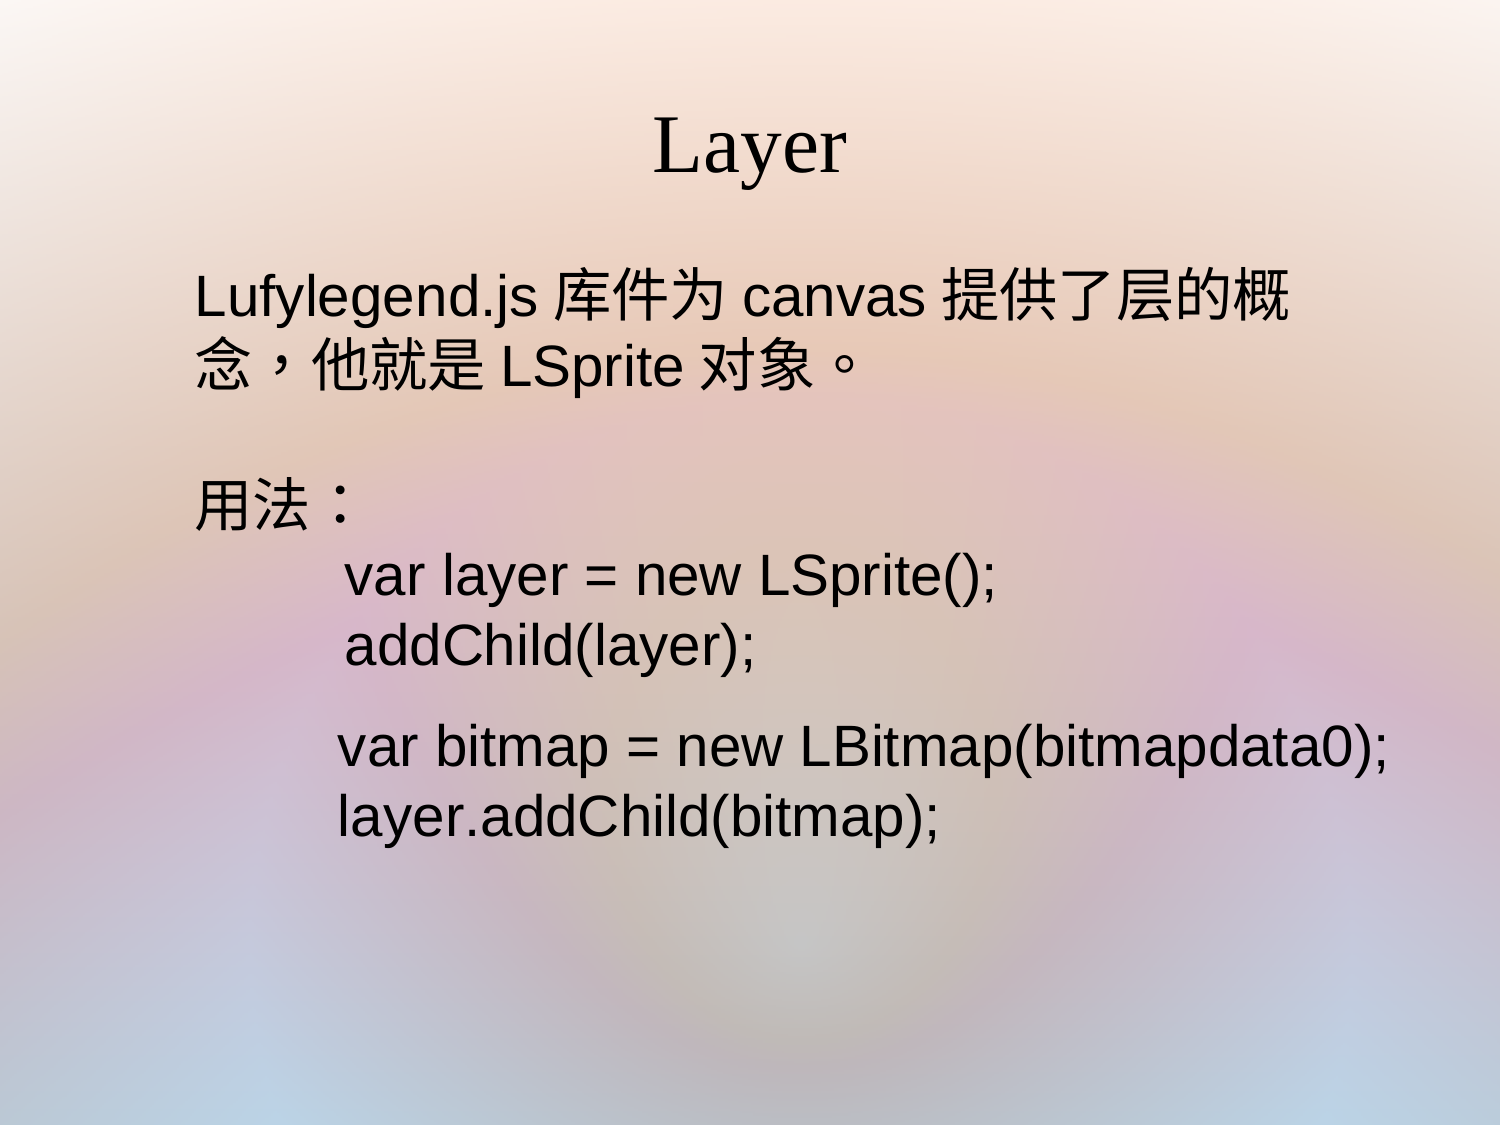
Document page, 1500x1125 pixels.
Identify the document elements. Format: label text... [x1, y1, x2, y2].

list [75, 263, 1425, 916]
picture [0, 0, 1500, 1125]
text_box Lufylegend.js库件为canvas提供了层的概念，他就是LSprite对象。 用法： var layer = new LSprite(); addChild(layer); [180, 250, 1321, 685]
title Layer [75, 50, 1425, 238]
text_box var bitmap = new LBitmap(bitmapdata0); layer.addChild(bitmap); [173, 700, 1411, 856]
